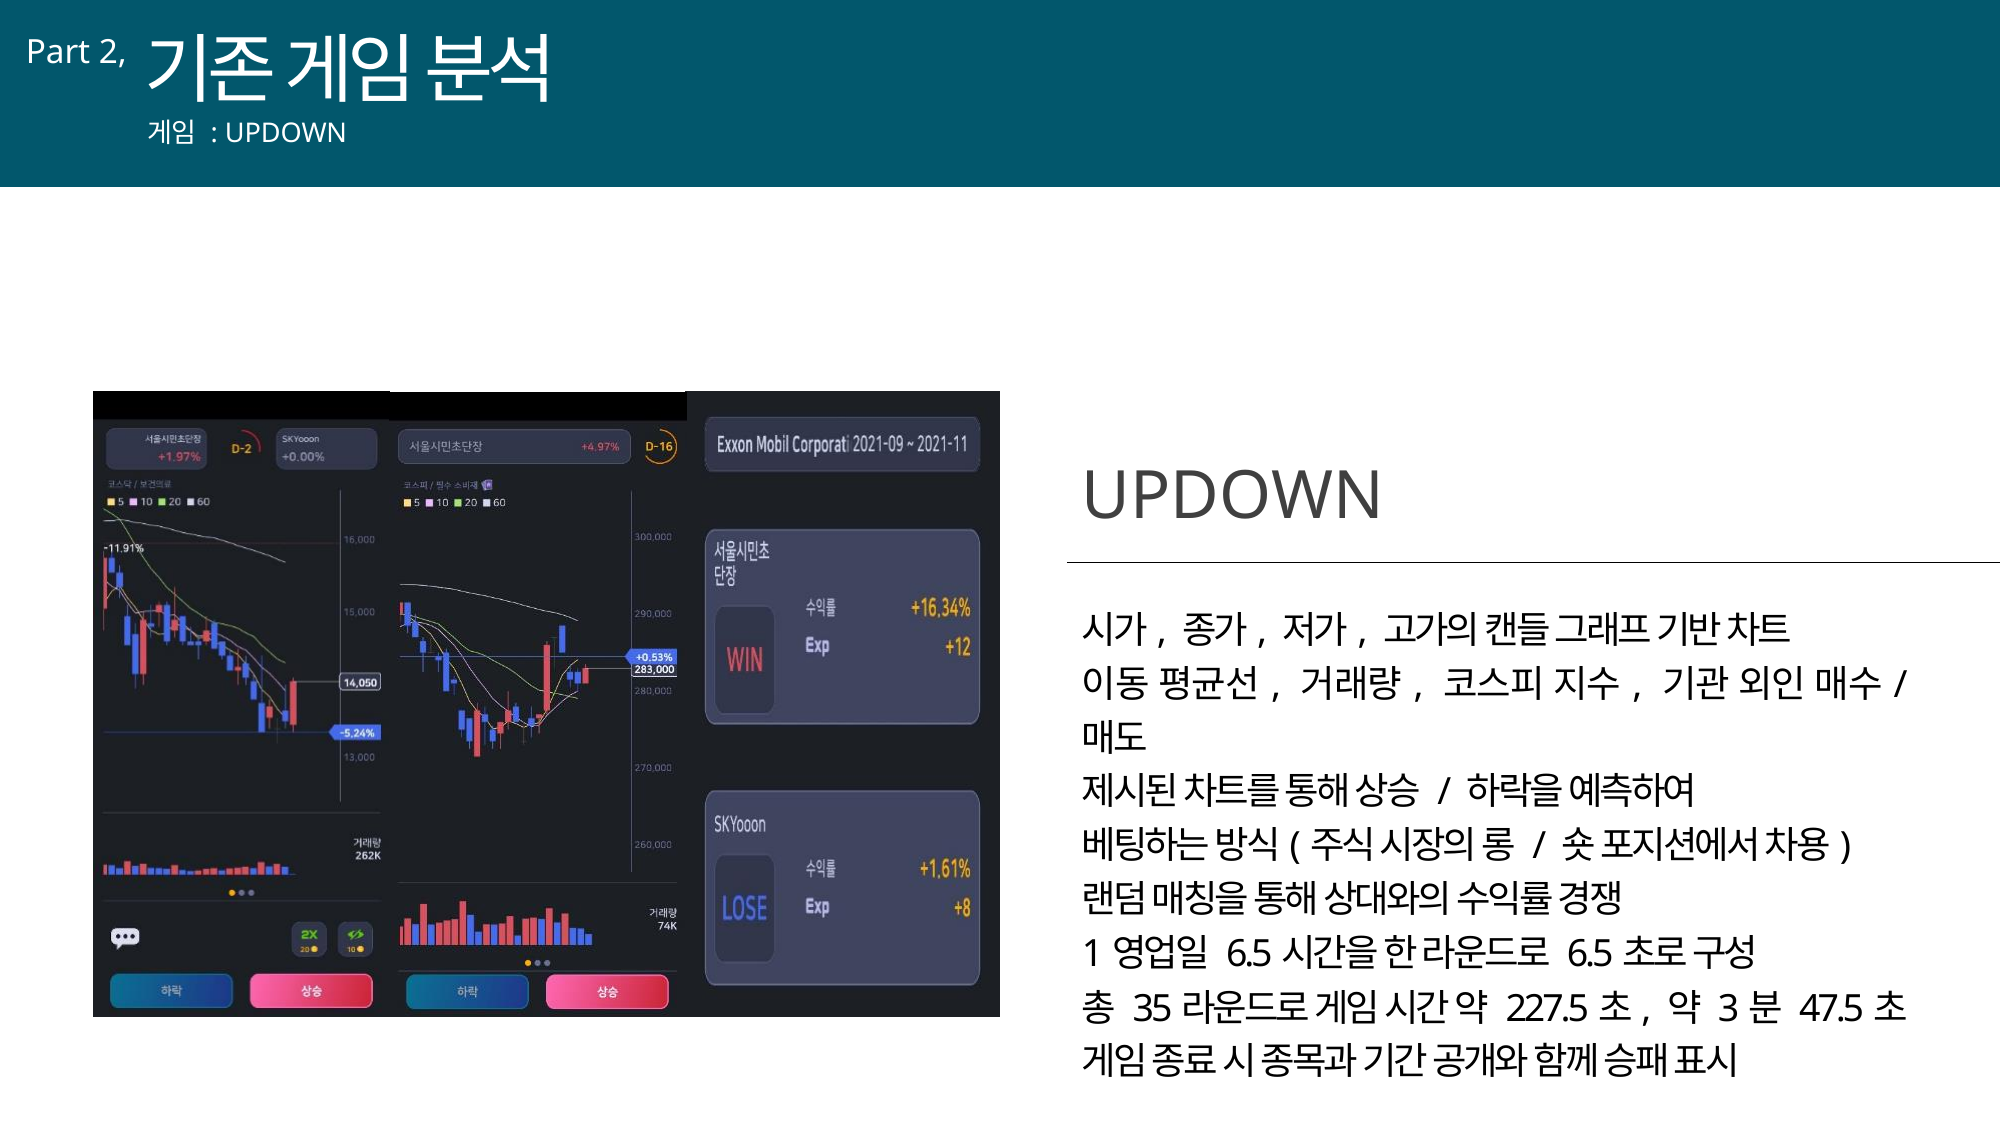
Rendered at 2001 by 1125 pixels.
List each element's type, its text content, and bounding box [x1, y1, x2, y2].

text_box [0, 0, 2000, 187]
text_box UPDOWN [1066, 443, 1400, 540]
text_box Part 2, [10, 23, 148, 79]
text_box 게임 : UPDOWN [132, 108, 360, 157]
text_box 기존 게임 분석 [129, 13, 618, 120]
text_box 시가, 종가, 저가, 고가의 캔들 그래프 기반 차트 이동 평균선, 거래량, 코스피 지수, 기관 외인 매수/매도 제시된 차트를 통해 상승 / 하락을 예측하여 베팅하는 방식(주식 시장의 롱 / 숏 포지션에서 차용) 랜덤 매칭을 통해 상대와의 수익률 경쟁 1영업일 6.5시간을 한 라운드로 6.5초로 구성 총 35라운드로 게임 시간 약 227.5초, 약 3분 47.5초 게임 종료 시 종목과 기간 공개와 함께 승패 표시 [1066, 589, 1932, 1036]
picture [93, 391, 1000, 1017]
